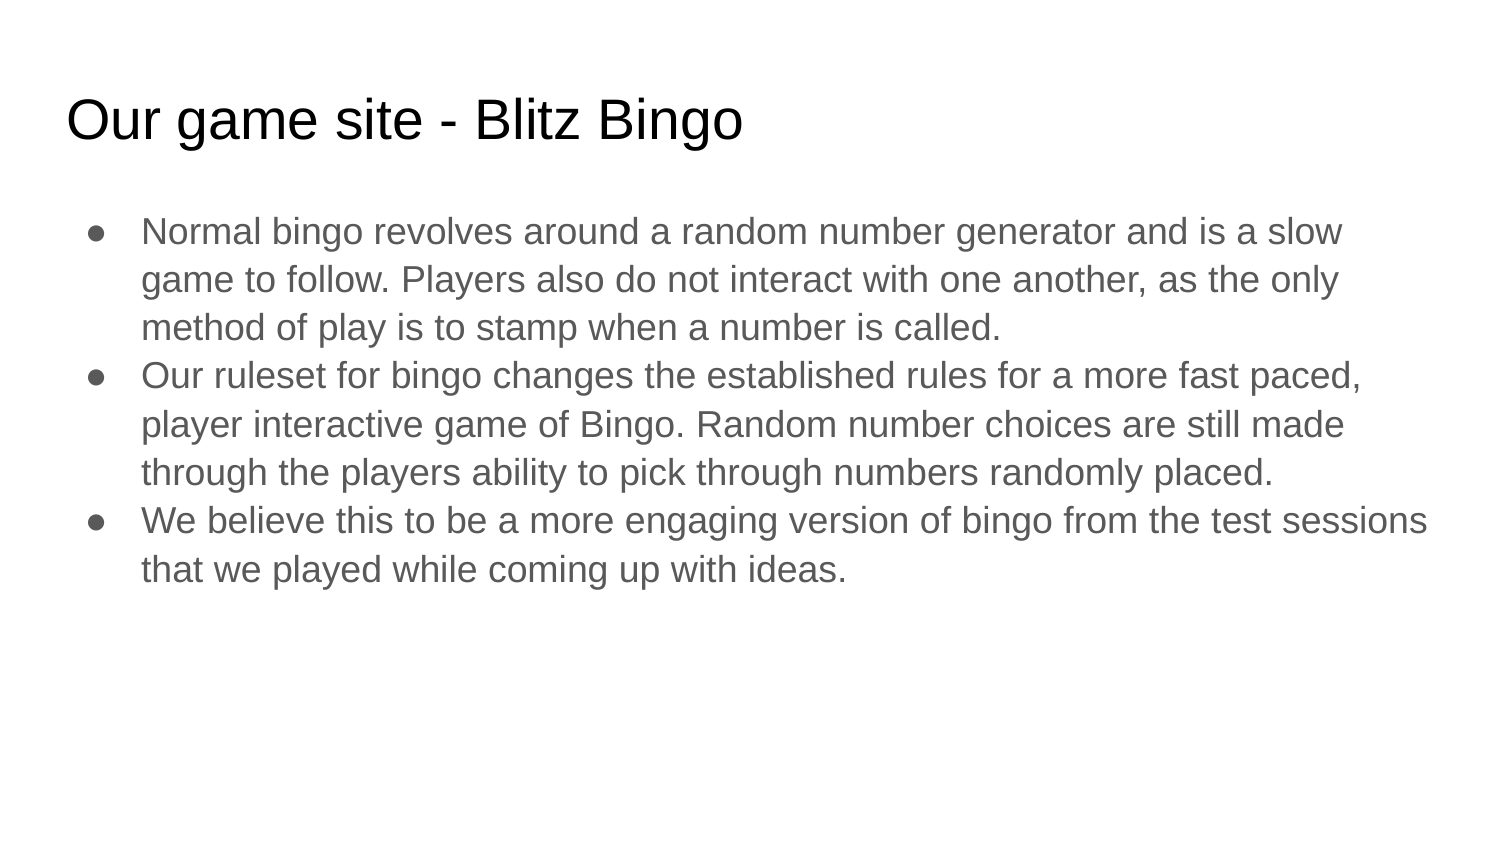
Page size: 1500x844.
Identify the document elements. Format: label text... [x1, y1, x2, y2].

title Our game site - Blitz Bingo [51, 72, 1449, 167]
list Normal bingo revolves around a random number generator and is a slow game to follow. Players also do not interact with one another, as the only method of play is to stamp when a number is called. Our ruleset for bingo changes the established rules for a more fast paced, player interactive game of Bingo. Random number choices are still made through the players ability to pick through numbers randomly placed. We believe this to be a more engaging version of bingo from the test sessions that we played while coming up with ideas. [51, 189, 1449, 750]
